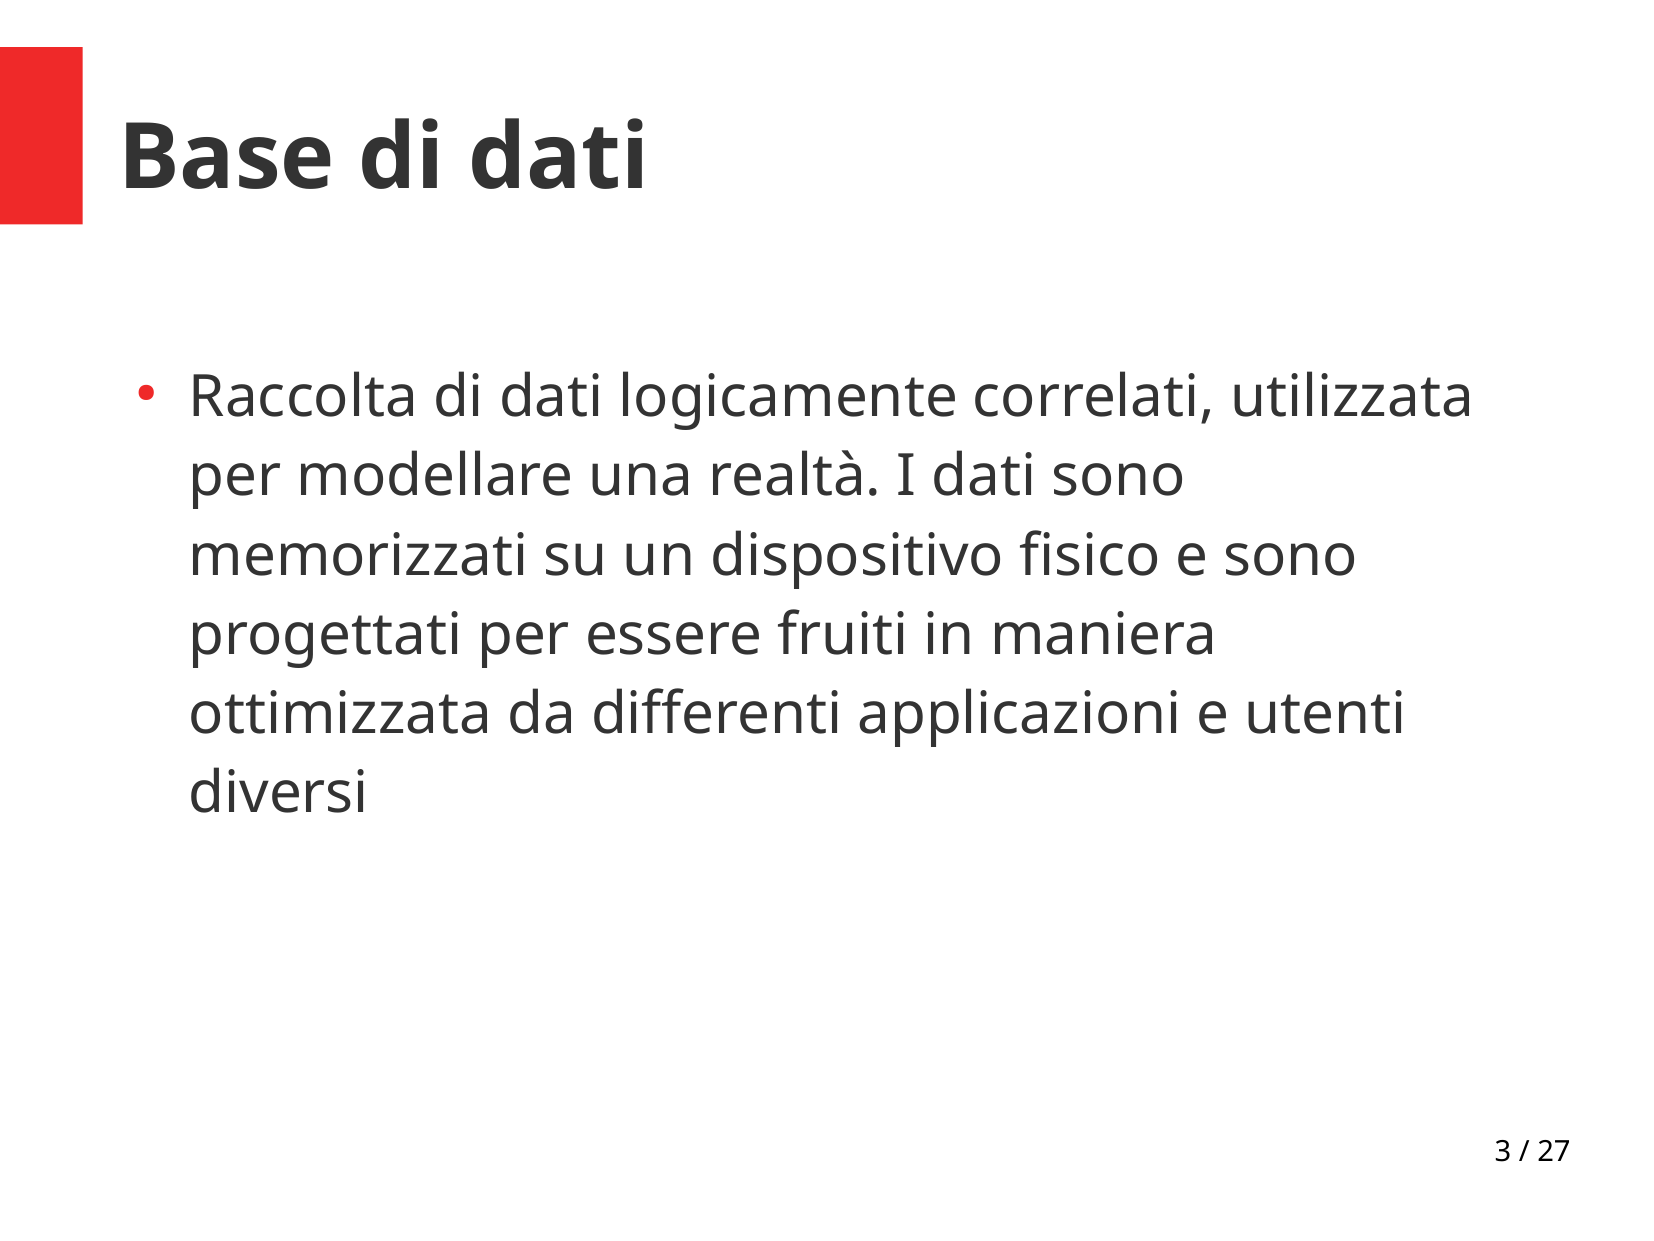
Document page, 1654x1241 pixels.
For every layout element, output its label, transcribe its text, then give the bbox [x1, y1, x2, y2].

list Raccolta di dati logicamente correlati, utilizzata per modellare una realtà. I dati sono memorizzati su un dispositivo fisico e sono progettati per essere fruiti in maniera ottimizzata da differenti applicazioni e utenti diversi [118, 354, 1536, 1074]
title Base di dati [118, 49, 1571, 257]
